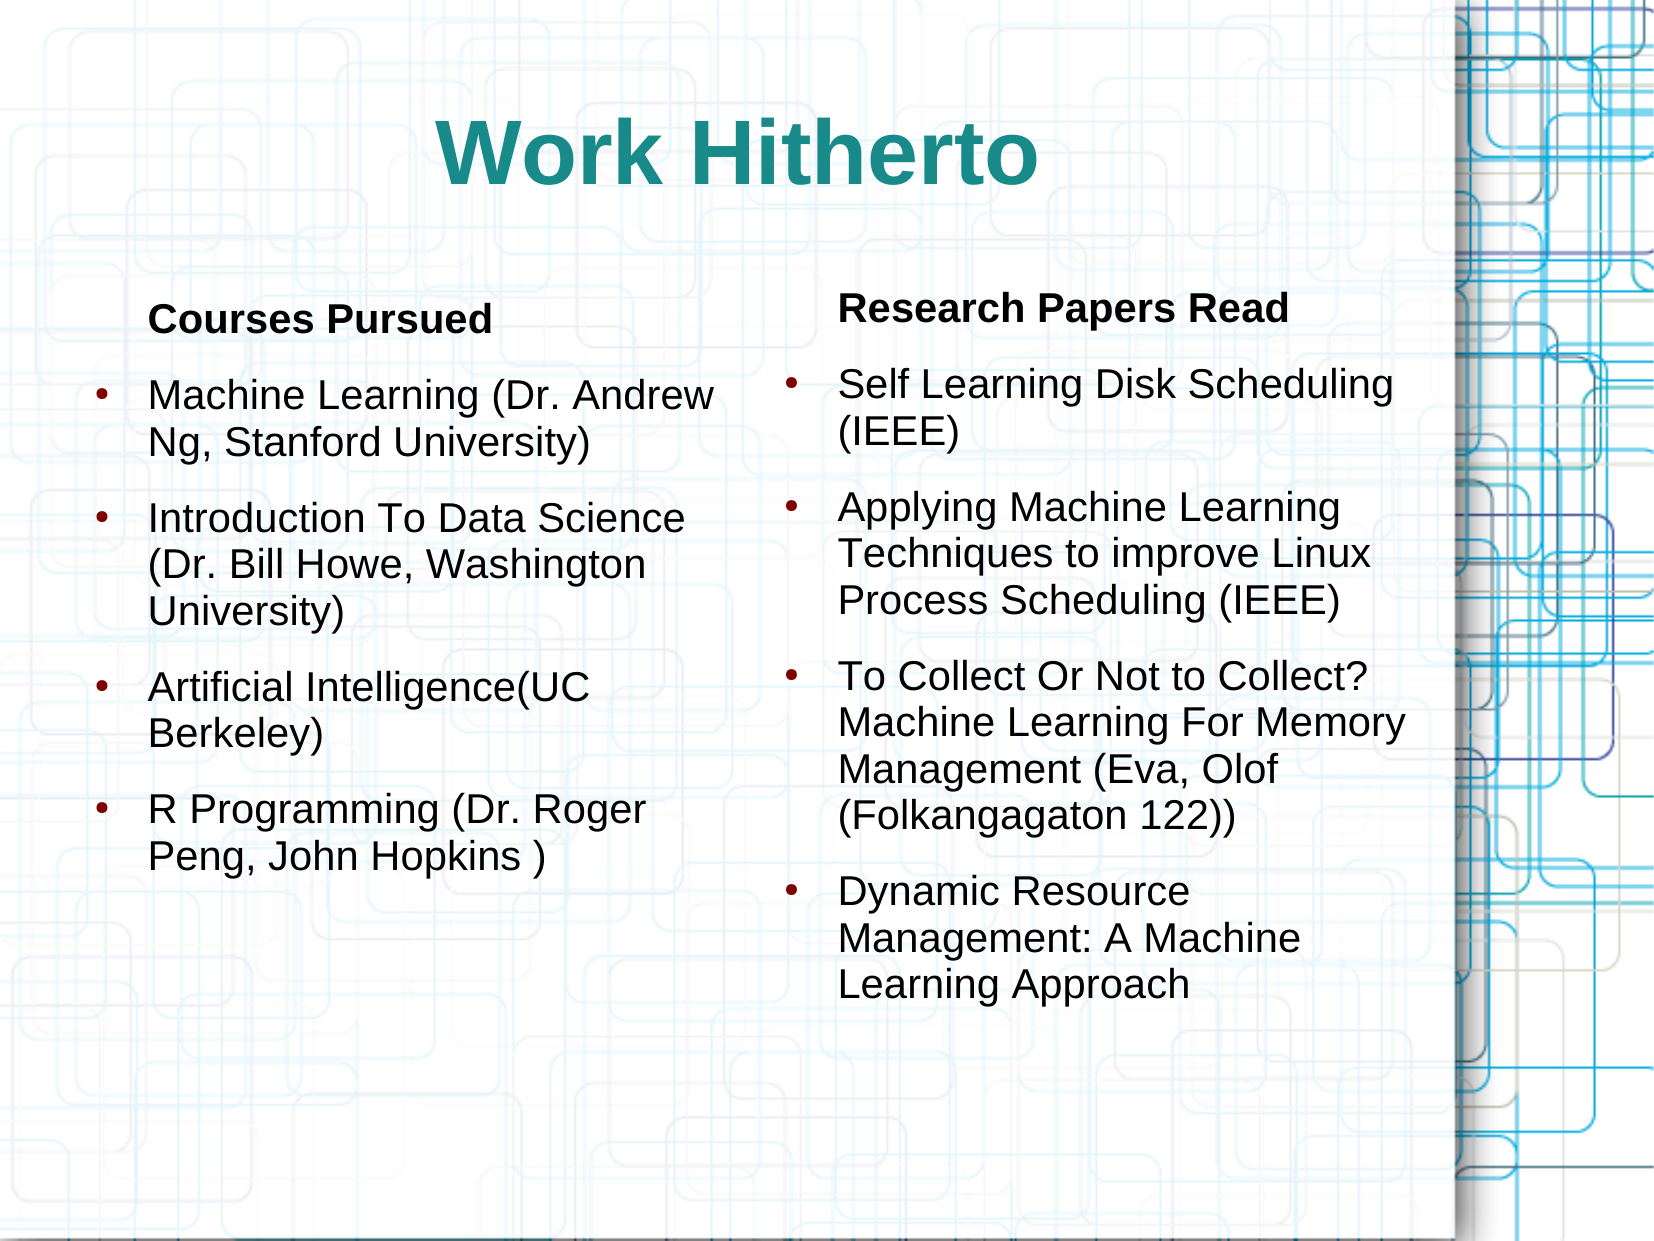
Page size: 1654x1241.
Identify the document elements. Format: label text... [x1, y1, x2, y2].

list Research Papers Read Self Learning Disk Scheduling (IEEE) Applying Machine Learning Techniques to improve Linux Process Scheduling (IEEE) To Collect Or Not to Collect? Machine Learning For Memory Management (Eva, Olof (Folkangagaton 122)) Dynamic Resource Management: A Machine Learning Approach [766, 285, 1418, 1008]
title Work Hitherto [59, 49, 1418, 257]
list Courses Pursued Machine Learning (Dr. Andrew Ng, Stanford University) Introduction To Data Science (Dr. Bill Howe, Washington University) Artificial Intelligence(UC Berkeley) R Programming (Dr. Roger Peng, John Hopkins ) [76, 296, 729, 1016]
picture [0, 0, 1654, 1241]
